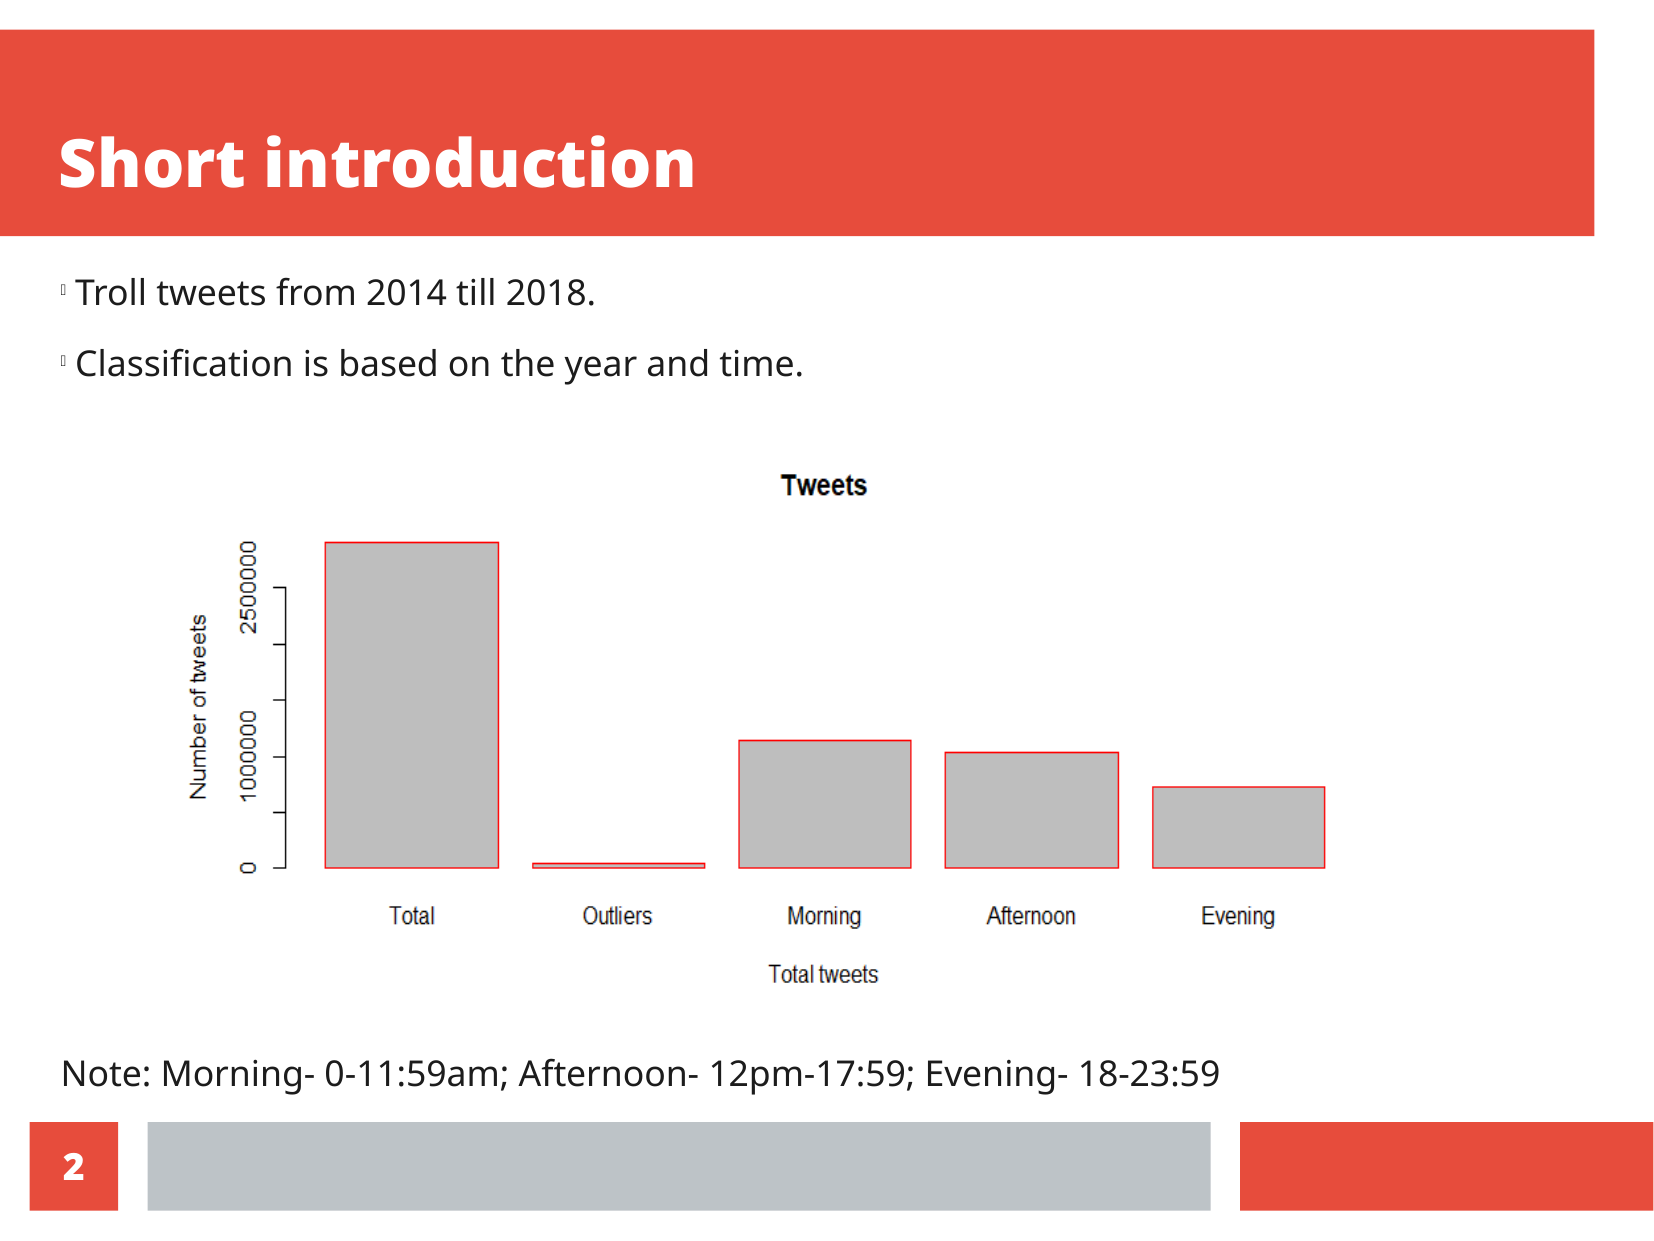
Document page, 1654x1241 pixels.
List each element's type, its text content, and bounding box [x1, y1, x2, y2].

title Short introduction [59, 59, 1595, 207]
list Troll tweets from 2014 till 2018. Classification is based on the year and time. Note: Morning- 0-11:59am; Afternoon- 12pm-17:59; Evening- 18-23:59 [60, 267, 1607, 1099]
picture [182, 425, 1418, 1020]
